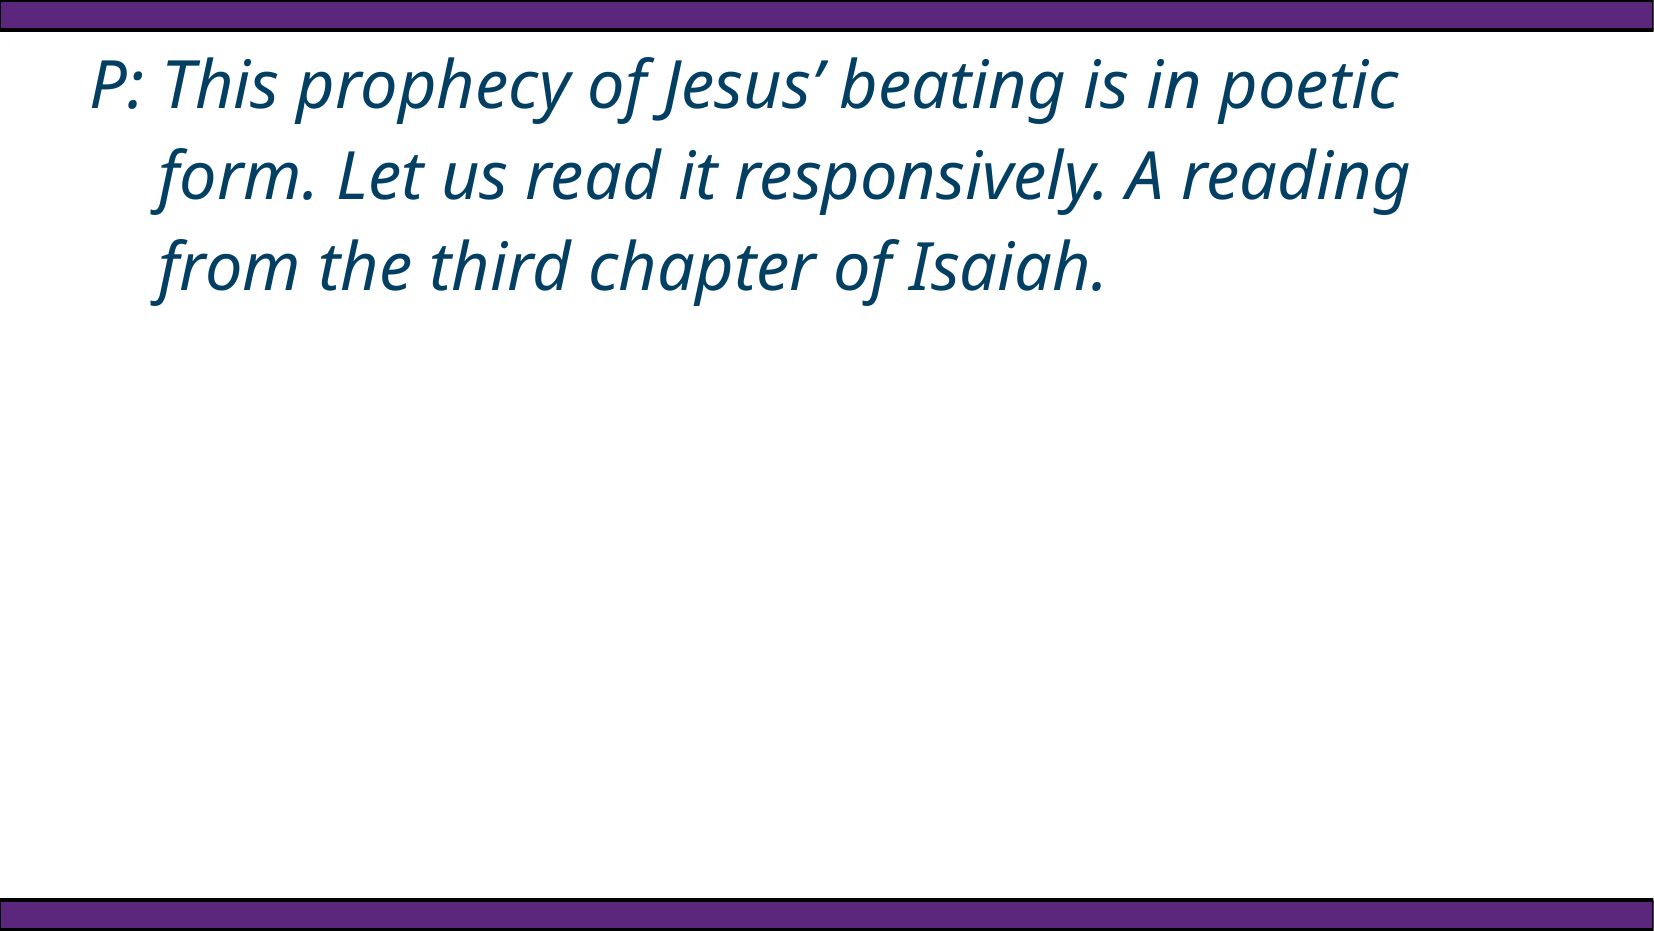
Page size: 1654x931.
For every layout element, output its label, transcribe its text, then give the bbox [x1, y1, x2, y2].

picture [0, 31, 1654, 900]
text_box P: This prophecy of Jesus’ beating is in poetic form. Let us read it responsively. A reading from the third chapter of Isaiah. [75, 30, 1576, 368]
text_box [0, 900, 1654, 931]
text_box [0, 0, 1654, 31]
